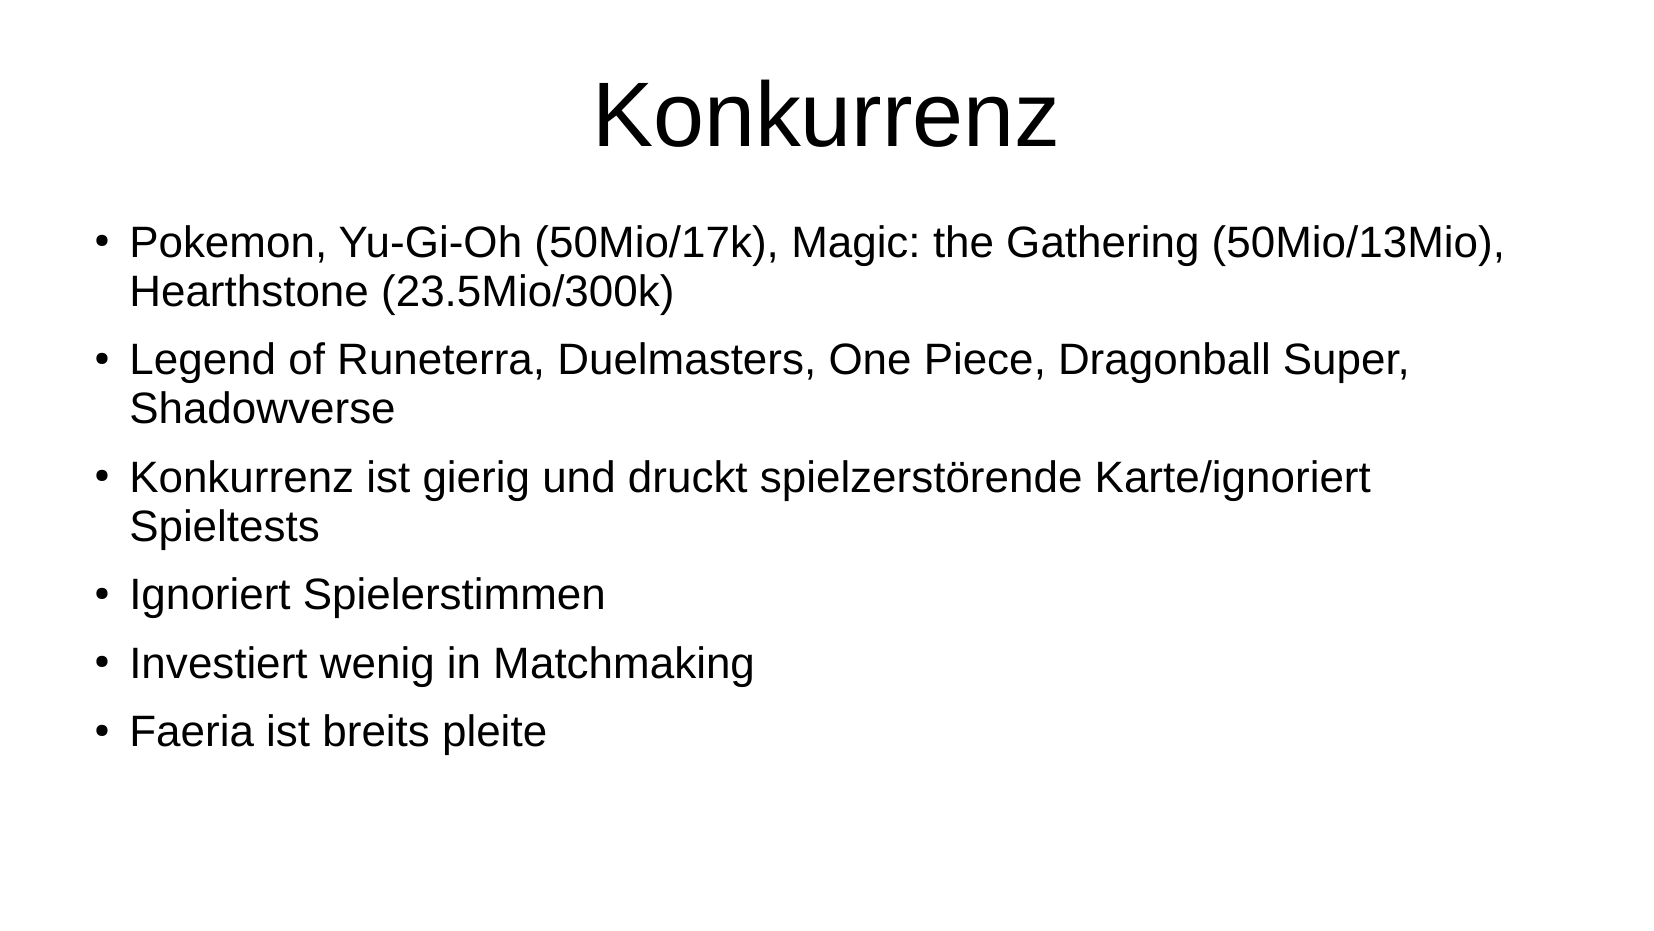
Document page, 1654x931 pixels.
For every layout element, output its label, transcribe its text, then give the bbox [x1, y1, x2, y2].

list Pokemon, Yu-Gi-Oh (50Mio/17k), Magic: the Gathering (50Mio/13Mio), Hearthstone (23.5Mio/300k) Legend of Runeterra, Duelmasters, One Piece, Dragonball Super, Shadowverse Konkurrenz ist gierig und druckt spielzerstörende Karte/ignoriert Spieltests Ignoriert Spielerstimmen Investiert wenig in Matchmaking Faeria ist breits pleite [82, 217, 1571, 758]
title Konkurrenz [82, 37, 1571, 193]
